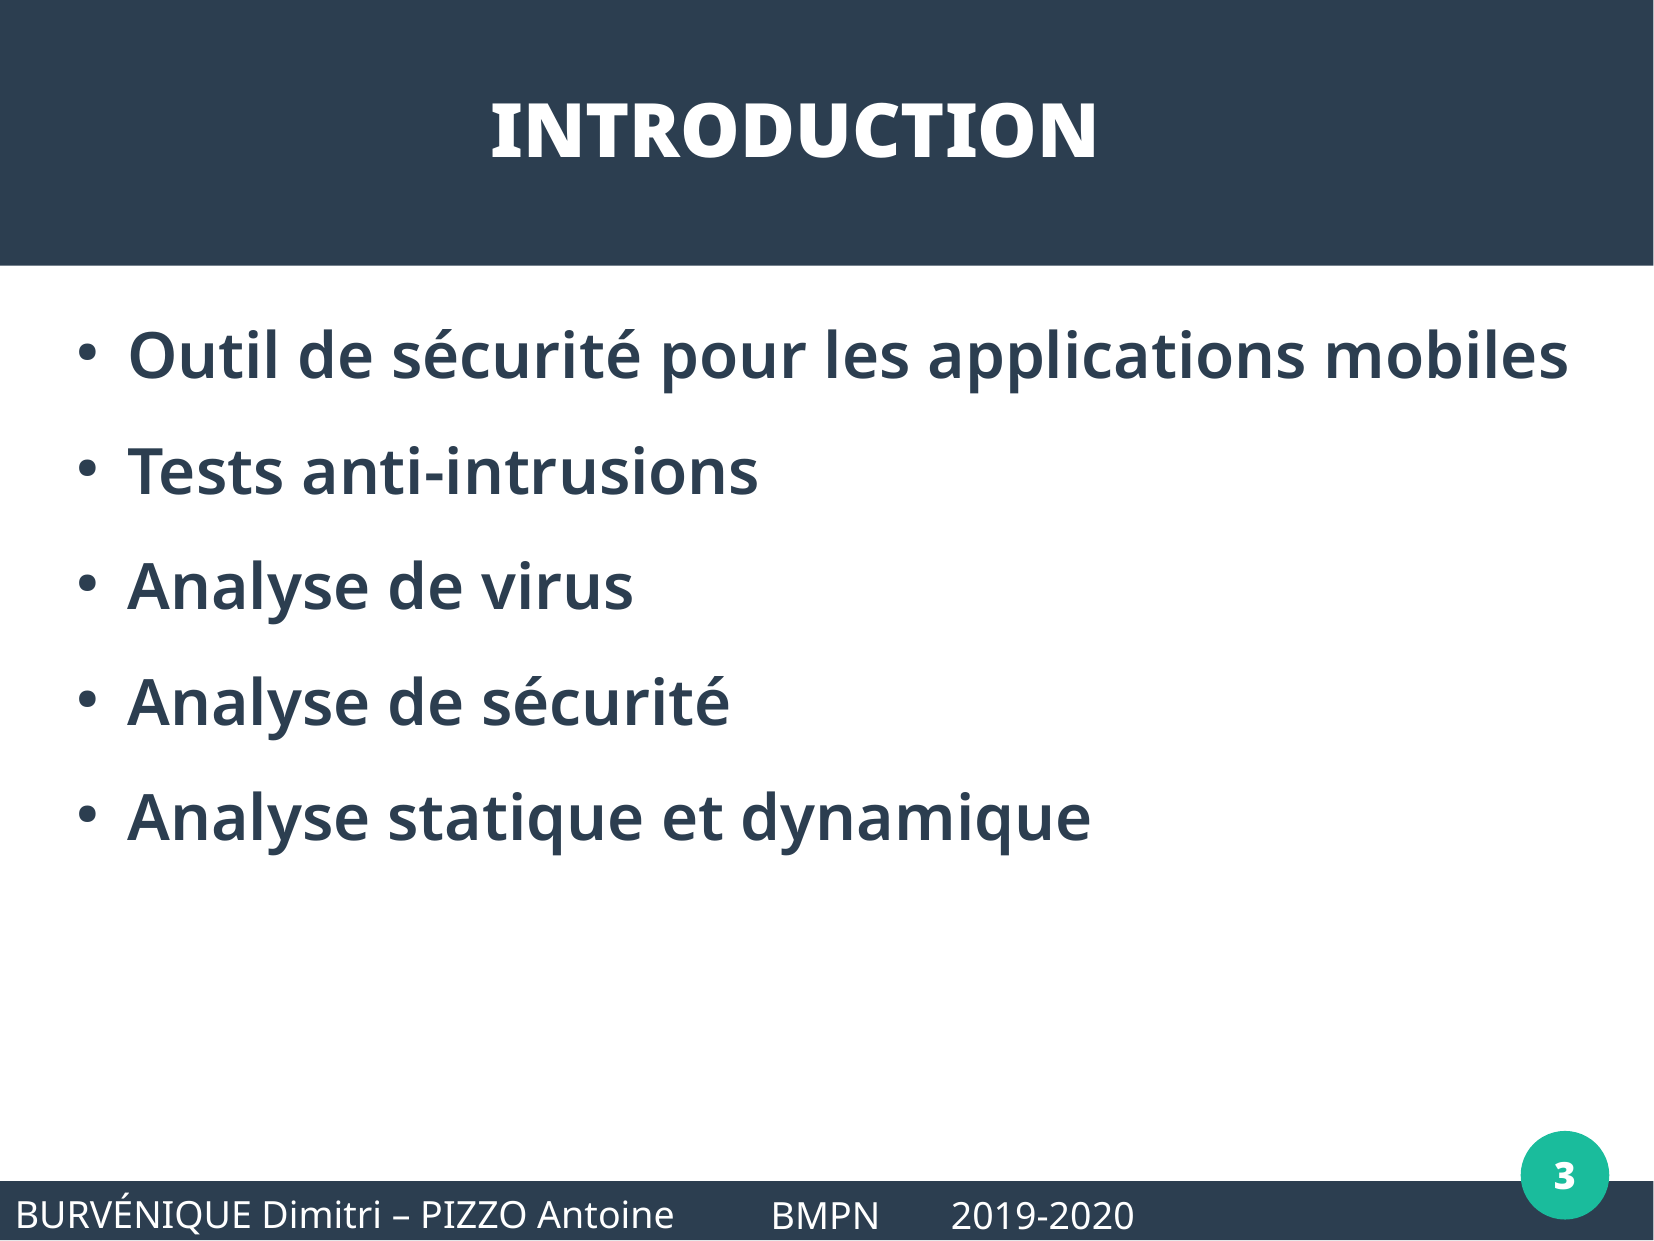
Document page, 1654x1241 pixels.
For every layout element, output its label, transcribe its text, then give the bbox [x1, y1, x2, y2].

text_box BURVÉNIQUE Dimitri – PIZZO Antoine [0, 1181, 755, 1241]
text_box BMPN [755, 1181, 898, 1241]
text_box 2019-2020 [936, 1181, 1170, 1241]
title INTRODUCTION [490, 49, 1164, 207]
list Outil de sécurité pour les applications mobiles Tests anti-intrusions Analyse de virus Analyse de sécurité Analyse statique et dynamique [59, 310, 1595, 931]
